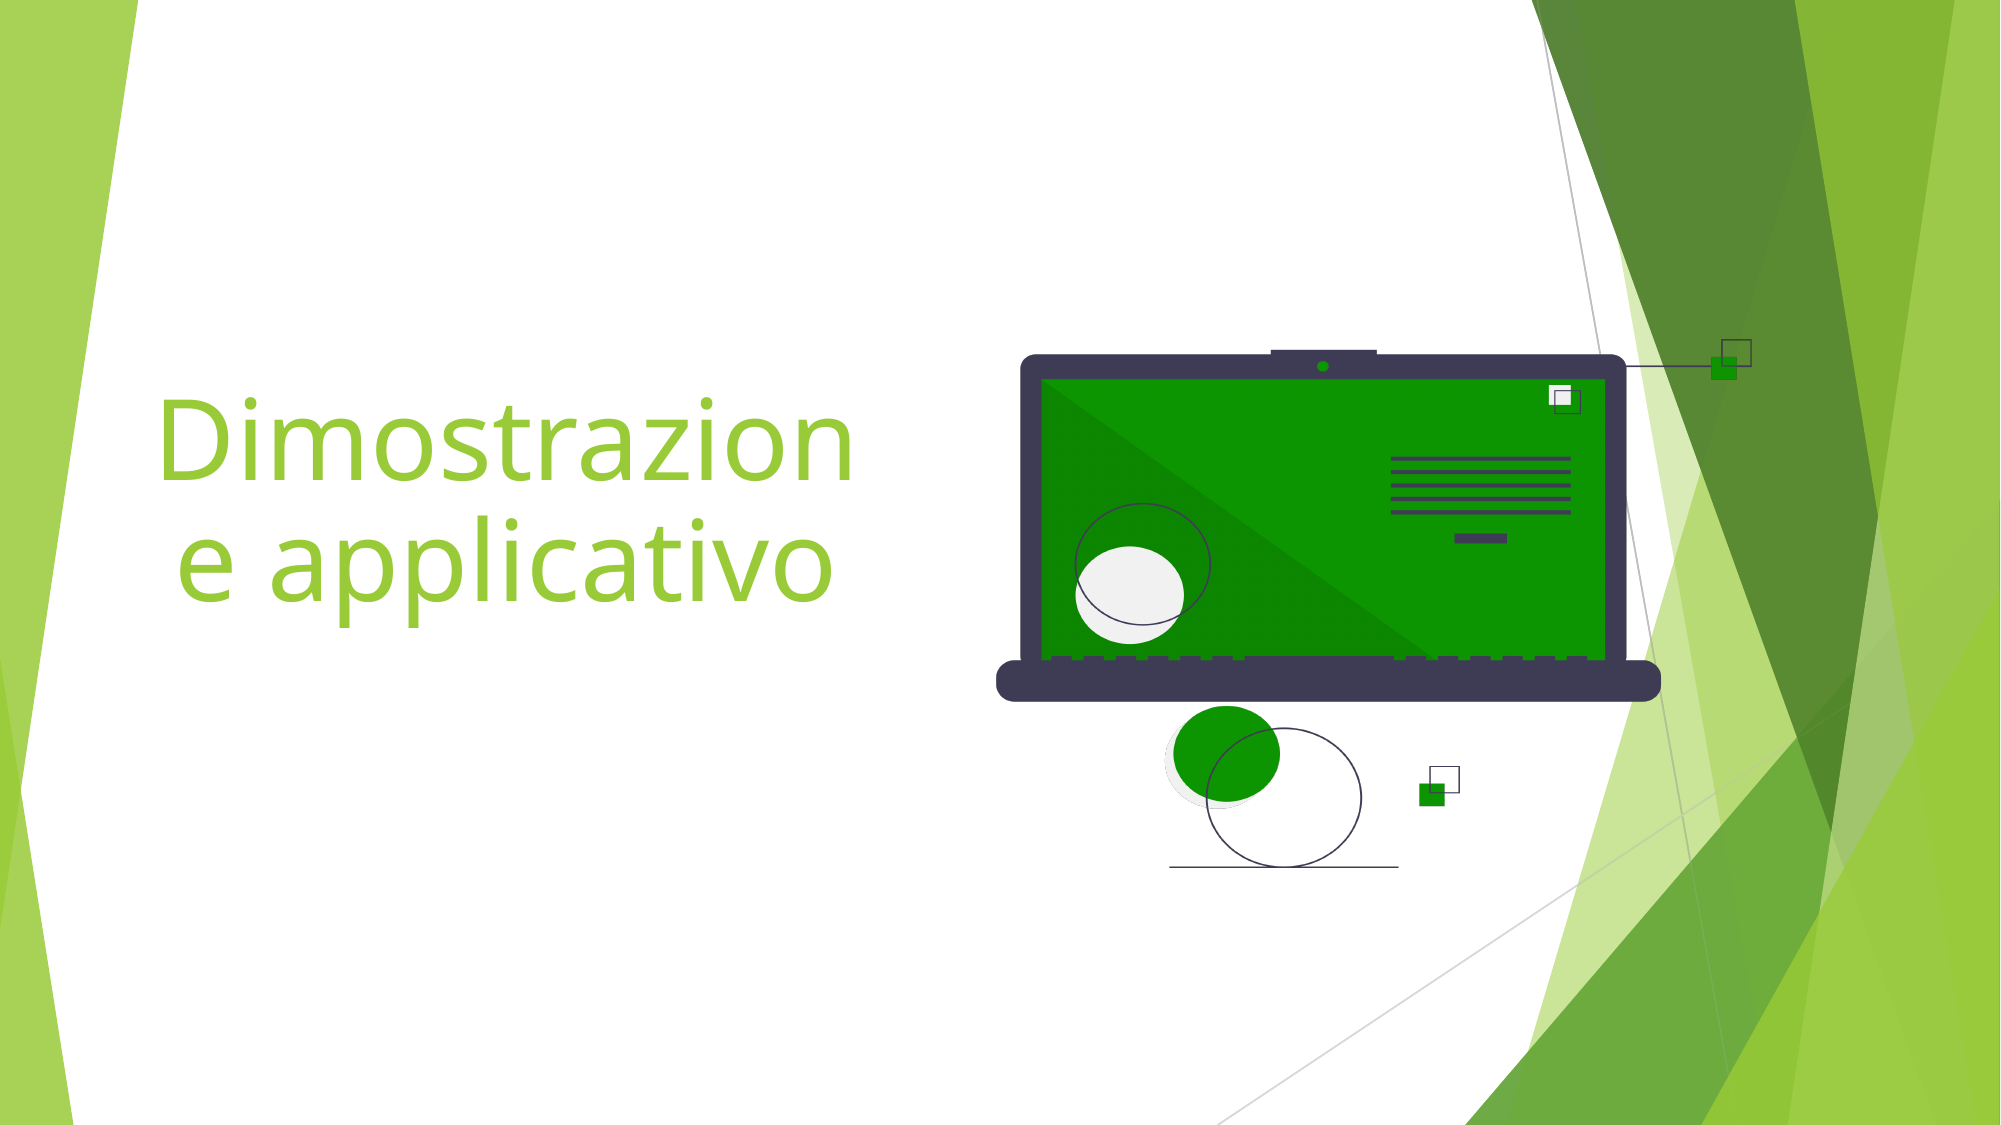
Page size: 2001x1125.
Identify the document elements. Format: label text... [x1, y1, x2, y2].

text_box [0, 0, 139, 930]
picture [996, 339, 1752, 868]
text_box [1465, 0, 2000, 1125]
text_box Dimostrazione applicativo [123, 366, 891, 634]
